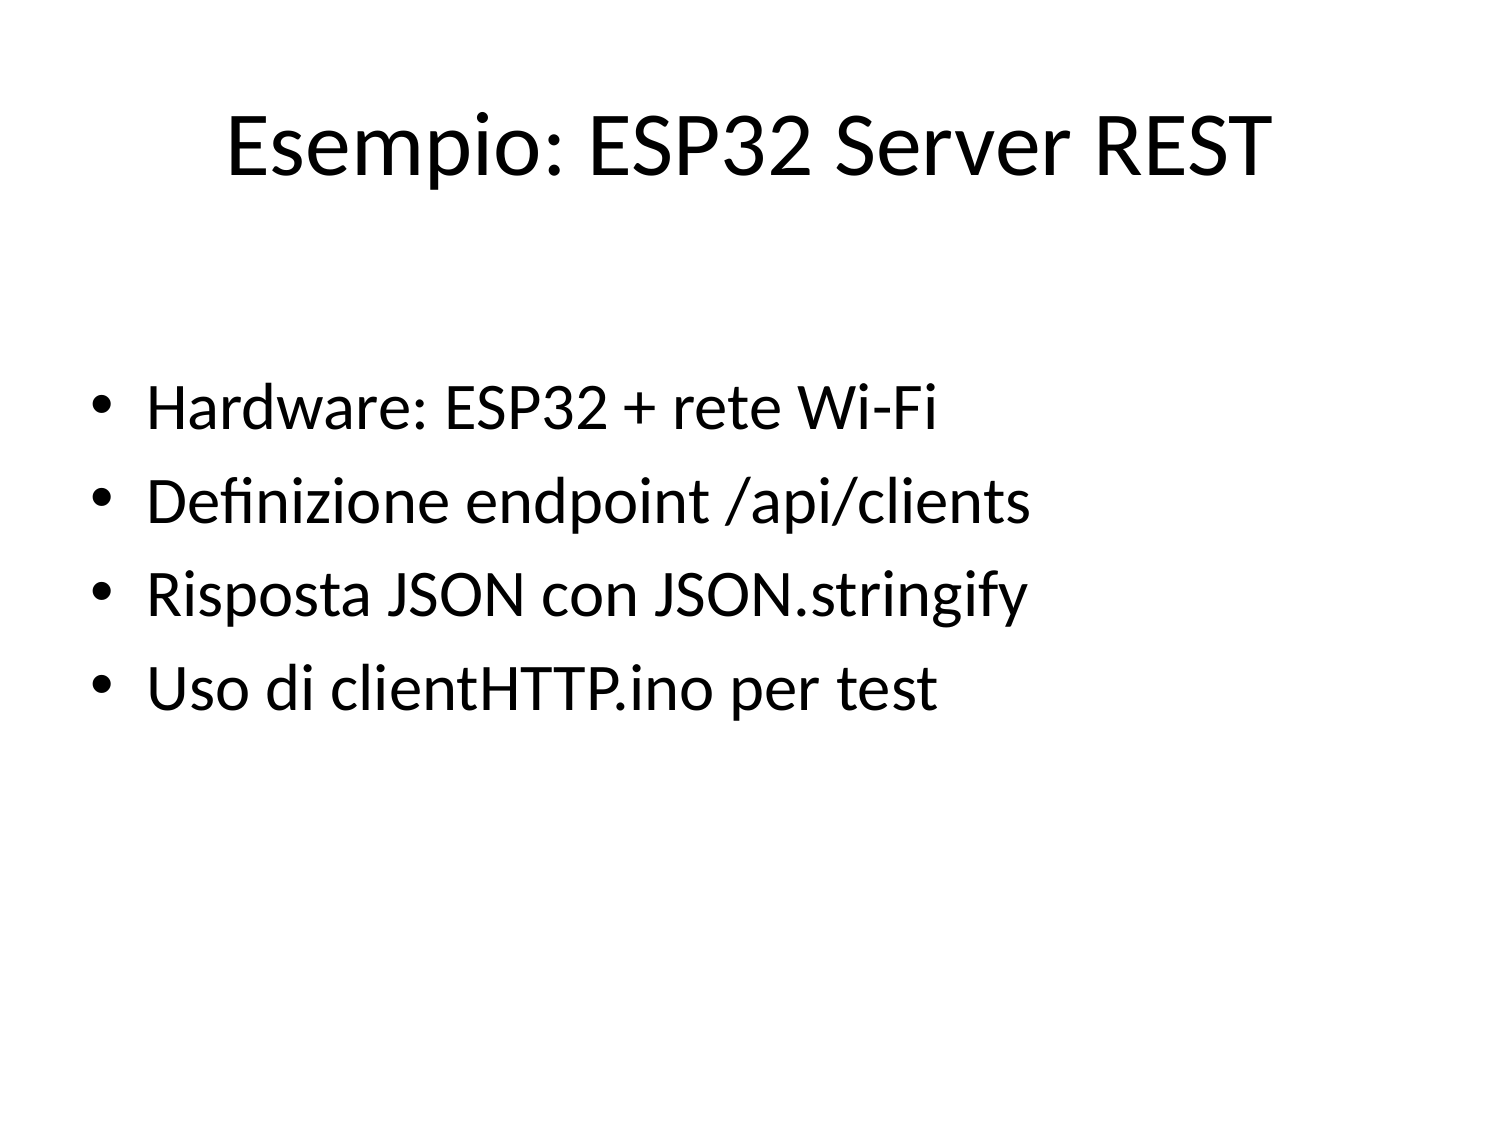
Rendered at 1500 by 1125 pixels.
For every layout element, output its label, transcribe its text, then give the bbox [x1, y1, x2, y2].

title Esempio: ESP32 Server REST [75, 45, 1425, 233]
list Hardware: ESP32 + rete Wi-Fi Definizione endpoint /api/clients Risposta JSON con JSON.stringify Uso di clientHTTP.ino per test [75, 262, 1425, 1005]
